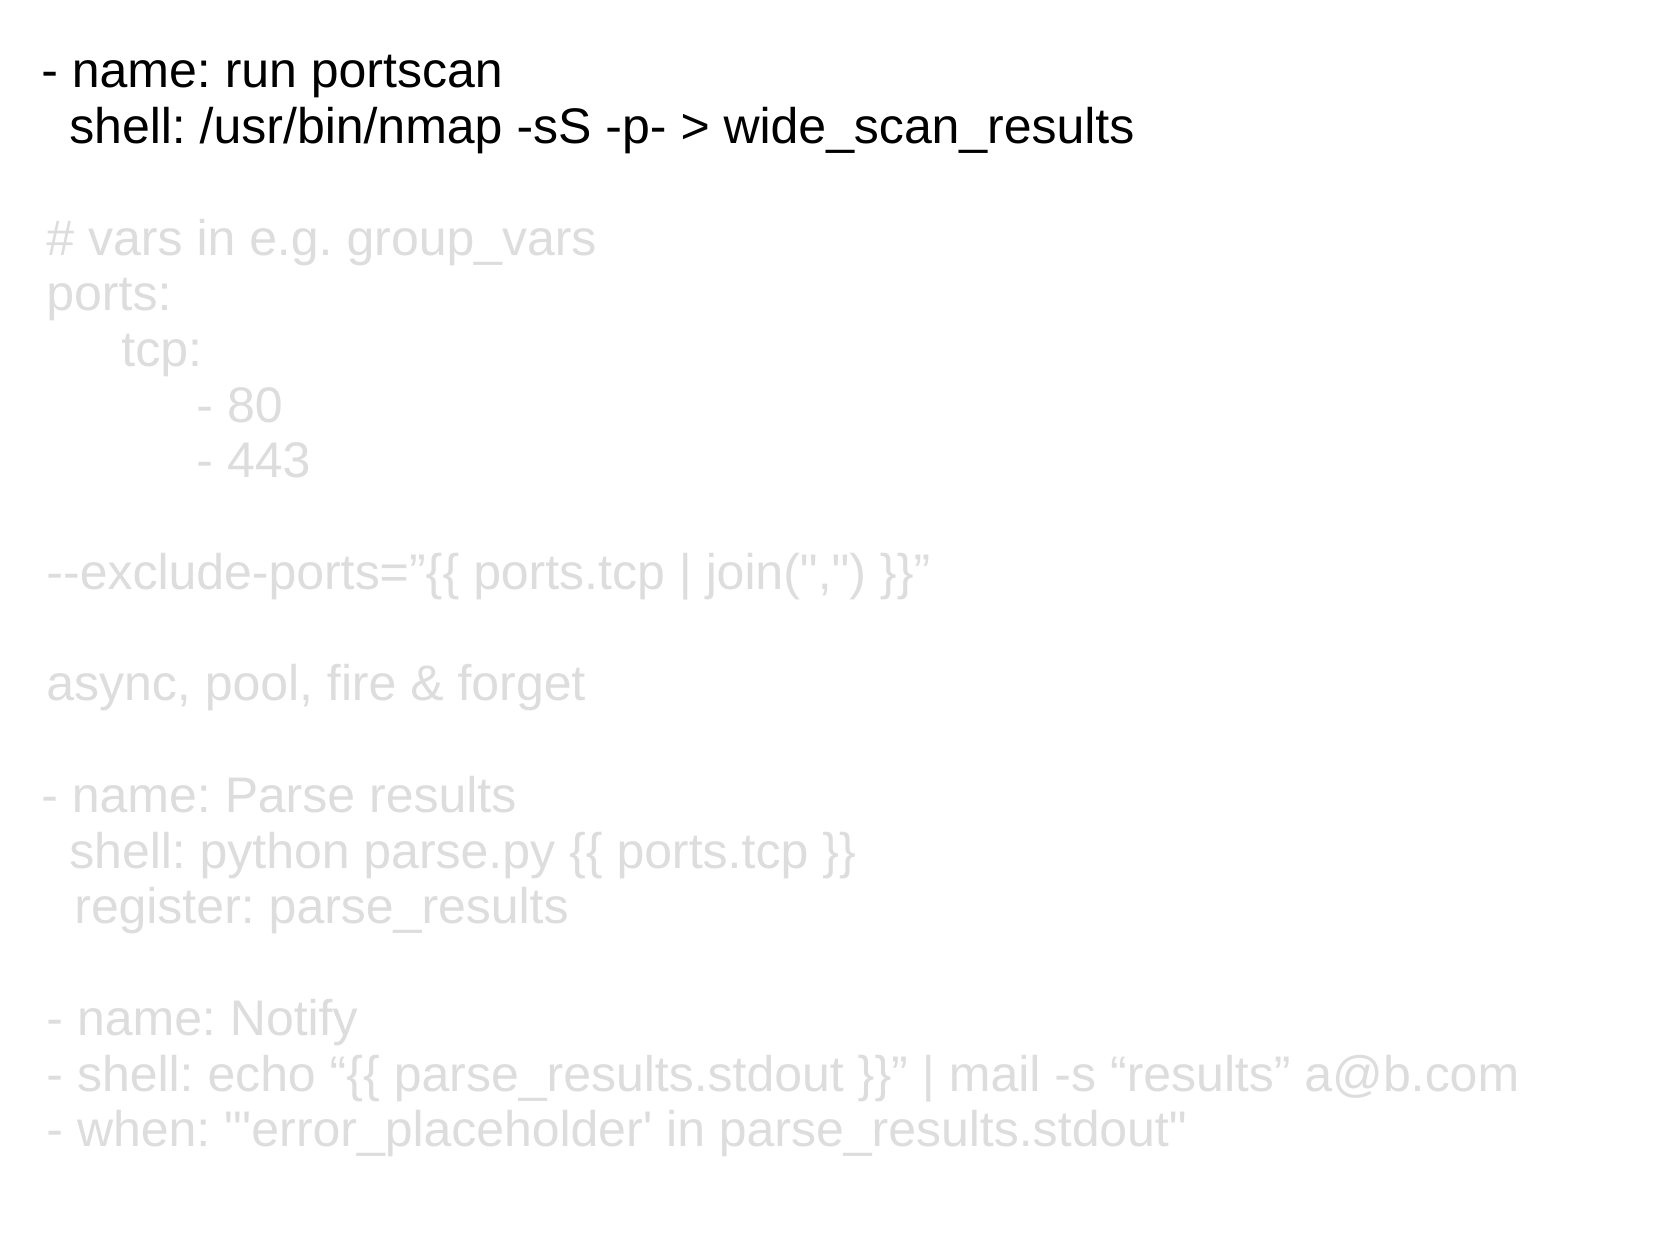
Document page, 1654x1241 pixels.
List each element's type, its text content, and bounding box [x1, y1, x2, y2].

text_box - name: run portscan shell: /usr/bin/nmap -sS -p- > wide_scan_results # vars in e.g. group_vars ports: tcp: - 80 - 443 --exclude-ports=”{{ ports.tcp | join(",") }}” async, pool, fire & forget - name: Parse results shell: python parse.py {{ ports.tcp }} register: parse_results - name: Notify - shell: echo “{{ parse_results.stdout }}” | mail -s “results” a@b.com - when: "'error_placeholder' in parse_results.stdout" [0, 35, 1636, 1206]
